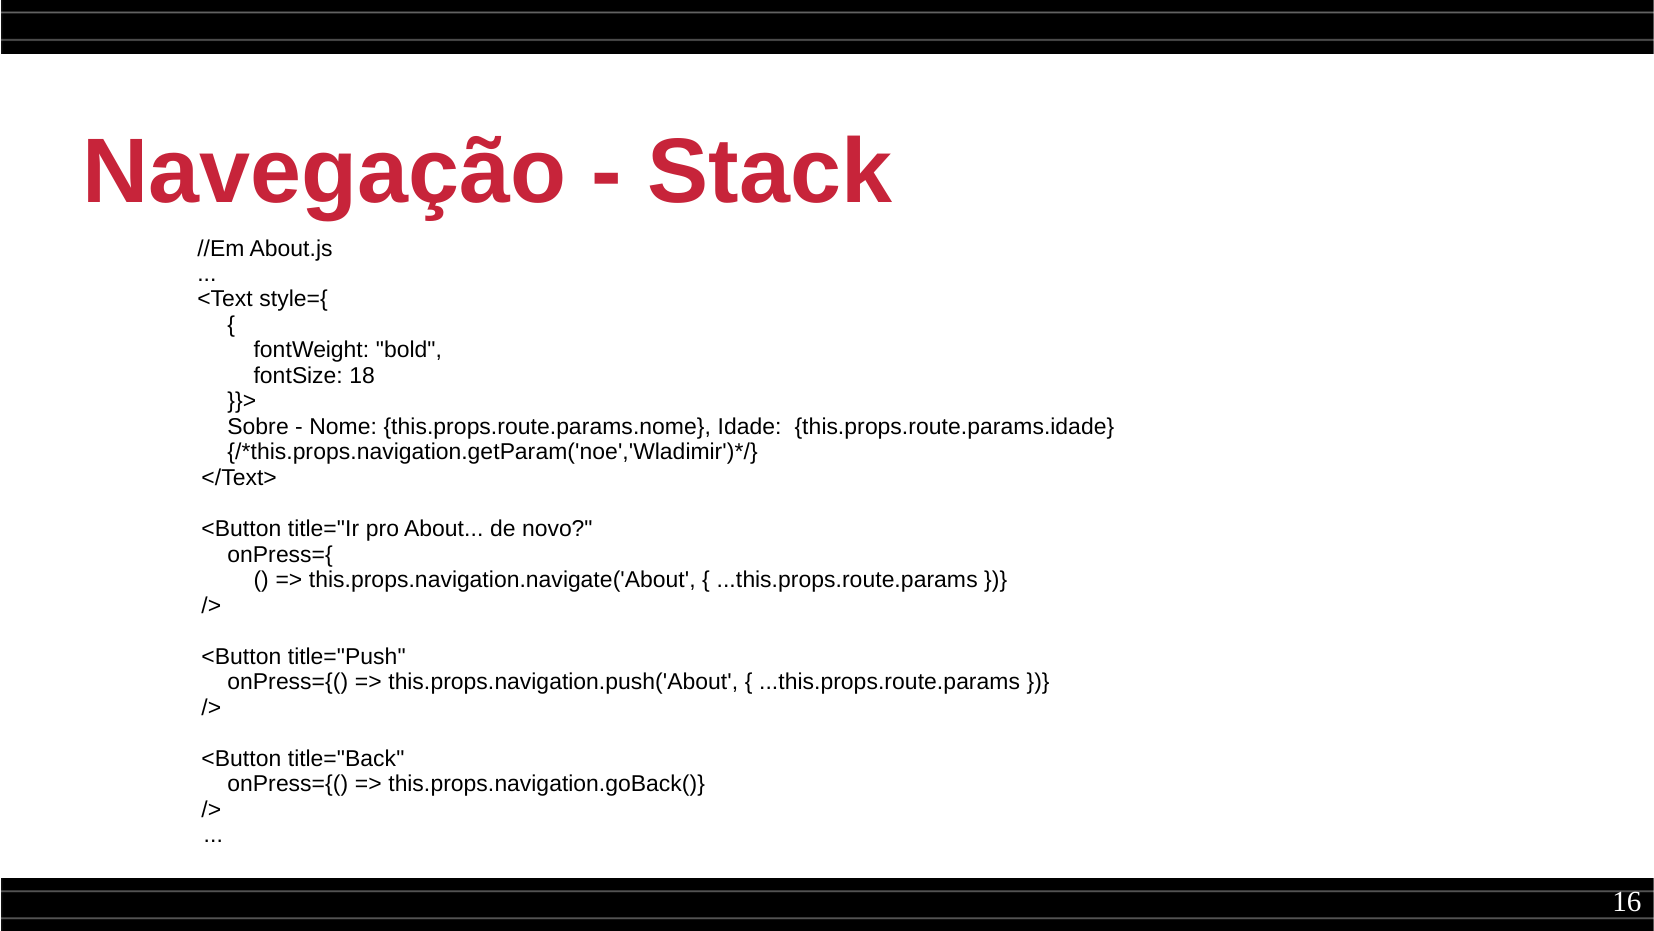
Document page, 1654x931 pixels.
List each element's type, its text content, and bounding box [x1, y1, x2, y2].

picture [1, 878, 1654, 931]
text_box //Em About.js ... <Text style={ { fontWeight: "bold", fontSize: 18 }}> Sobre - Nome: {this.props.route.params.nome}, Idade: {this.props.route.params.idade} {/*this.props.navigation.getParam('noe','Wladimir')*/} </Text> <Button title="Ir pro About... de novo?" onPress={ () => this.props.navigation.navigate('About', { ...this.props.route.params })} /> <Button title="Push" onPress={() => this.props.navigation.push('About', { ...this.props.route.params })} /> <Button title="Back" onPress={() => this.props.navigation.goBack()} /> ... [82, 216, 1568, 867]
title Navegação - Stack [82, 92, 1571, 249]
picture [1, 0, 1654, 54]
